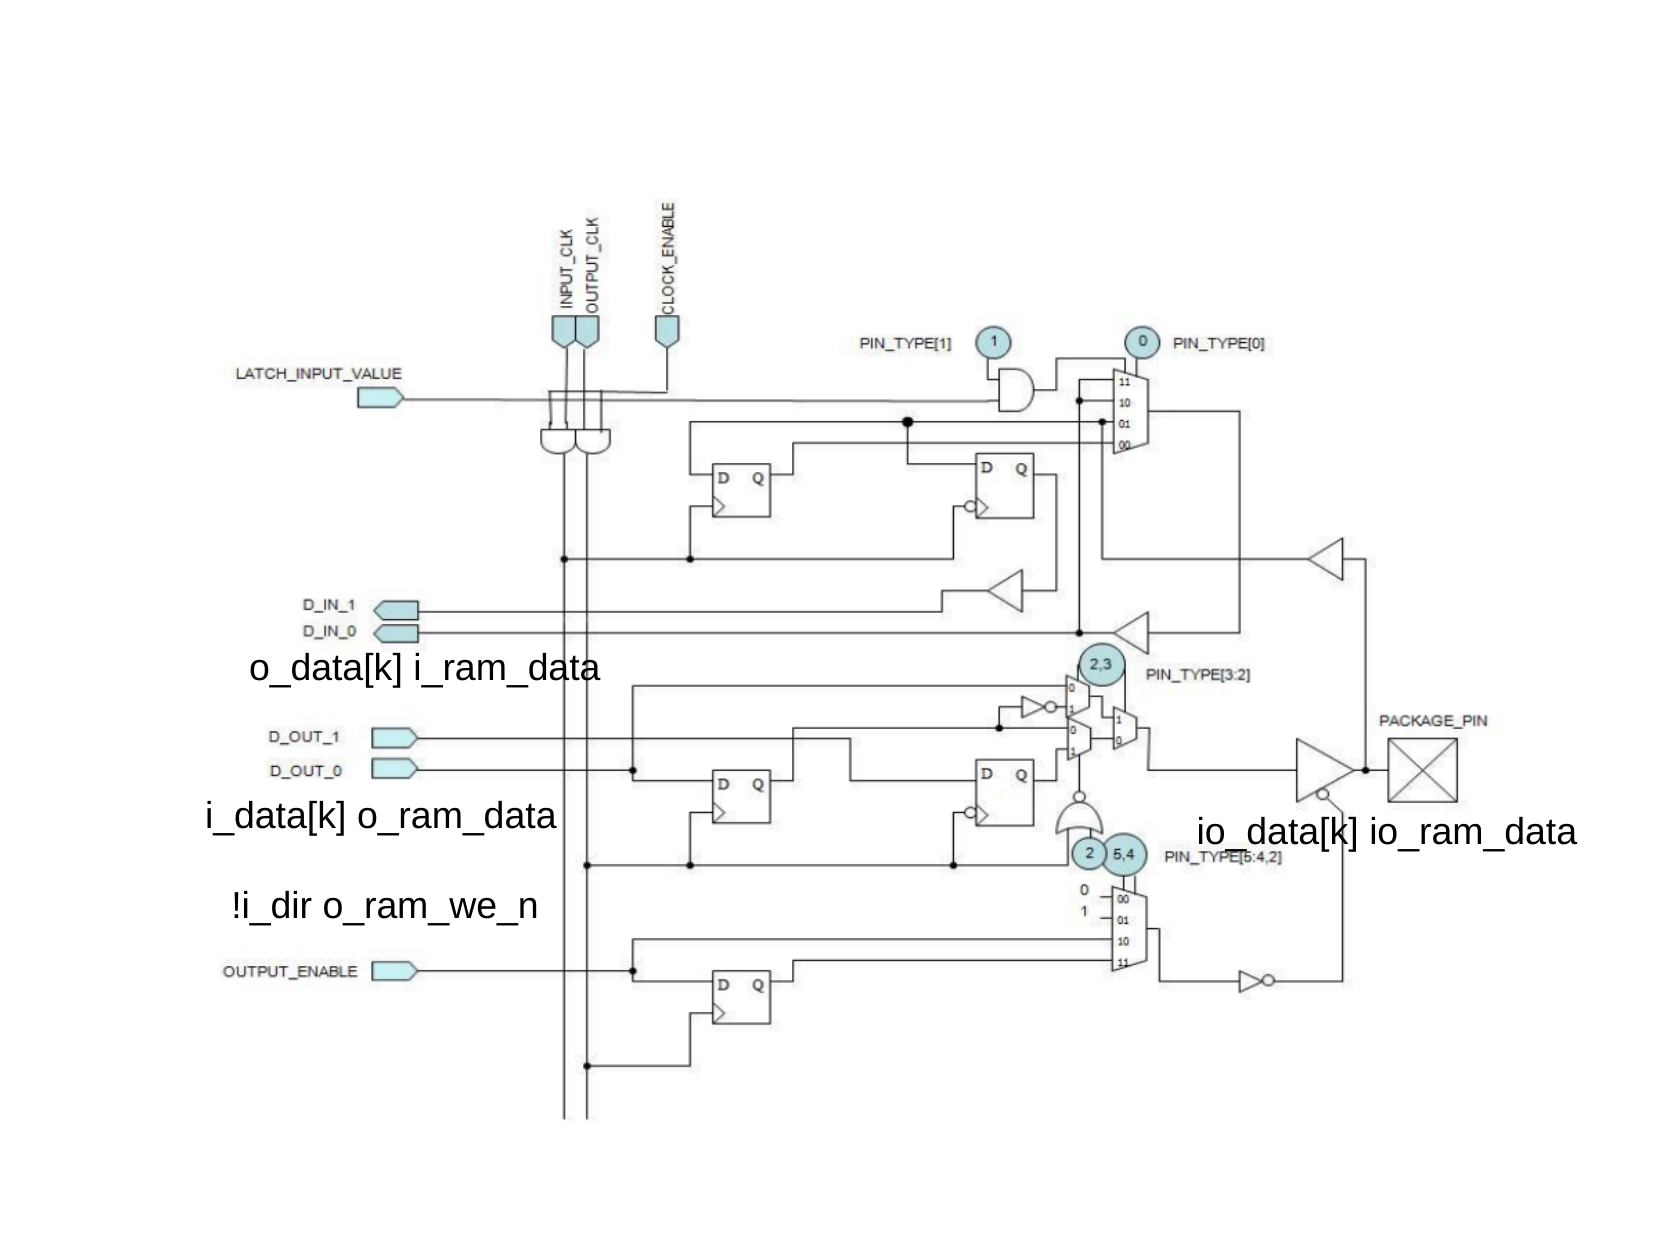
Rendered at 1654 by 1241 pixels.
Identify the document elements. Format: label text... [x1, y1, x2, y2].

text_box !i_dir o_ram_we_n [120, 876, 650, 934]
picture [200, 194, 1508, 1141]
text_box o_data[k] i_ram_data [234, 639, 627, 696]
text_box io_data[k] io_ram_data [1181, 802, 1593, 860]
text_box i_data[k] o_ram_data [179, 787, 572, 845]
